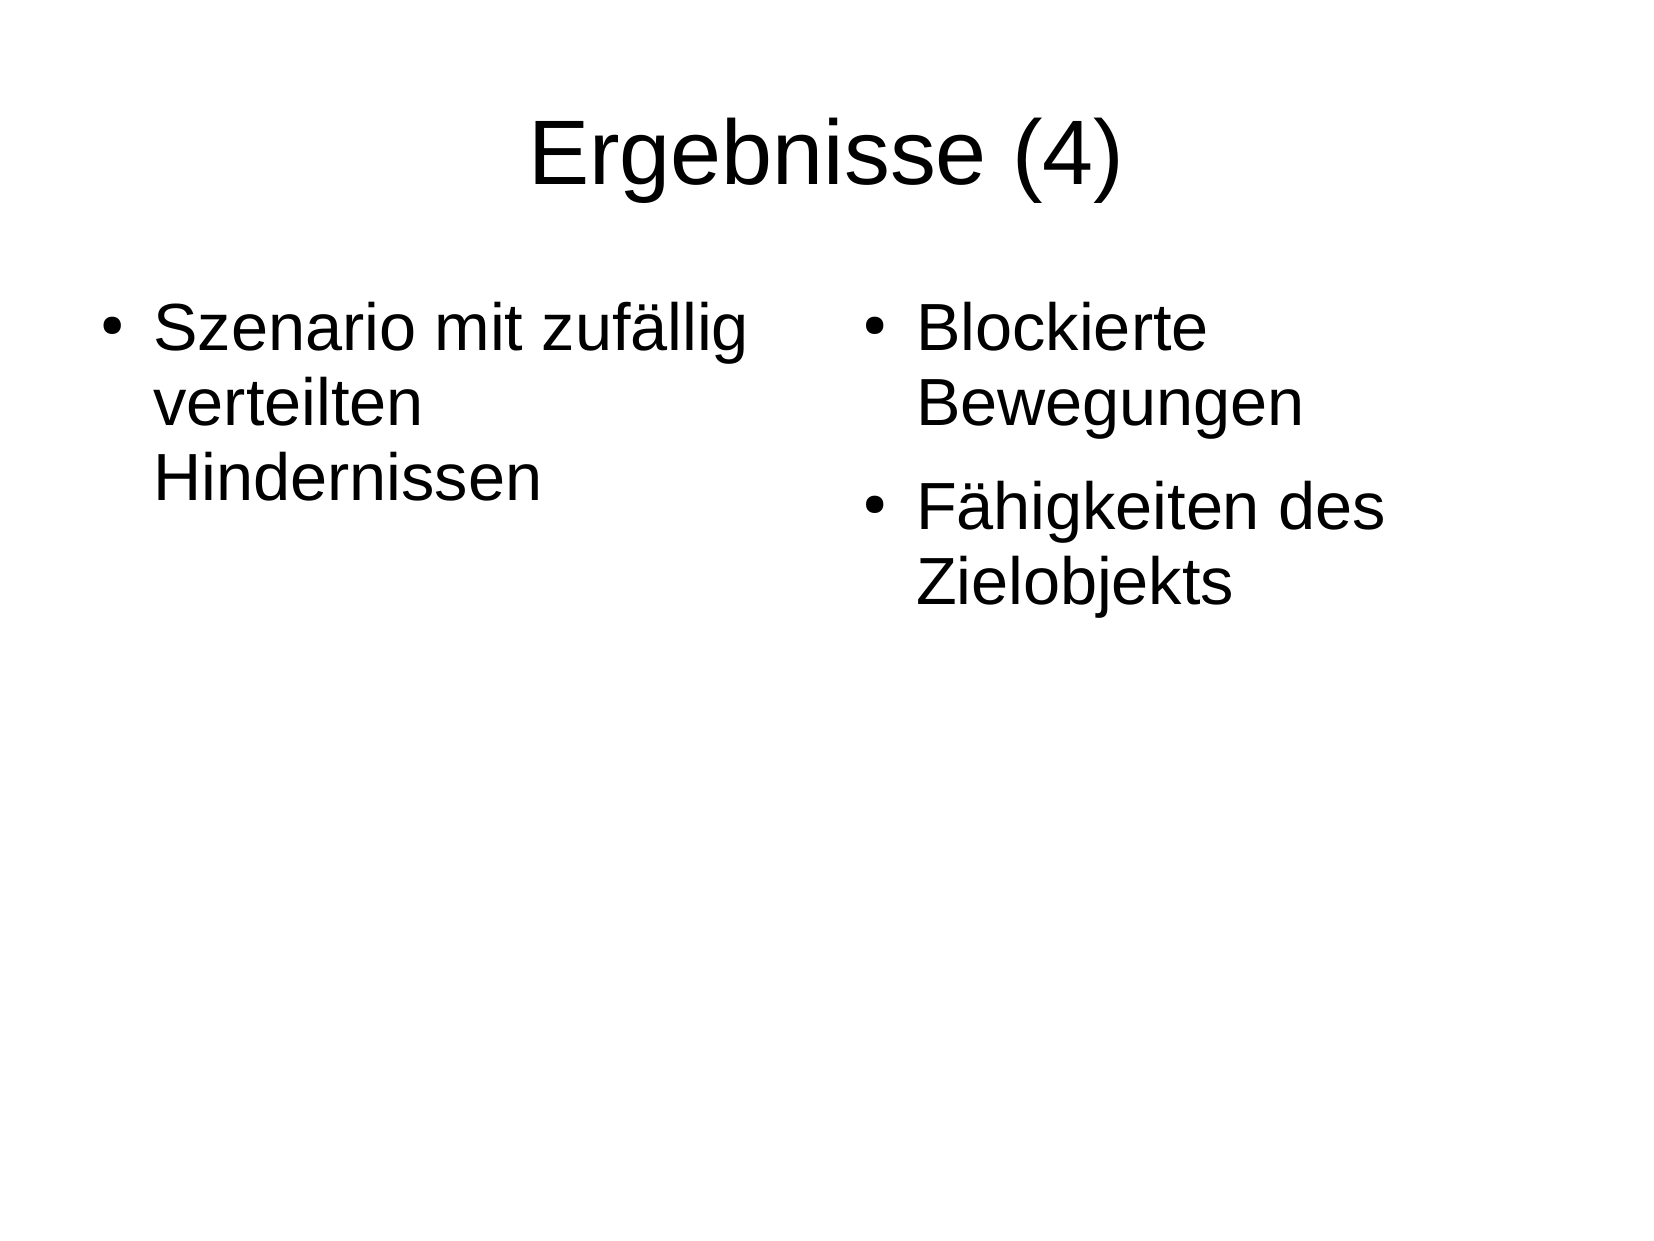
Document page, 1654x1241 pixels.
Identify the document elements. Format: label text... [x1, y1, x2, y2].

title Ergebnisse (4) [82, 56, 1571, 250]
list Szenario mit zufällig verteilten Hindernissen [82, 290, 809, 1094]
list Blockierte Bewegungen Fähigkeiten des Zielobjekts [845, 290, 1572, 1094]
